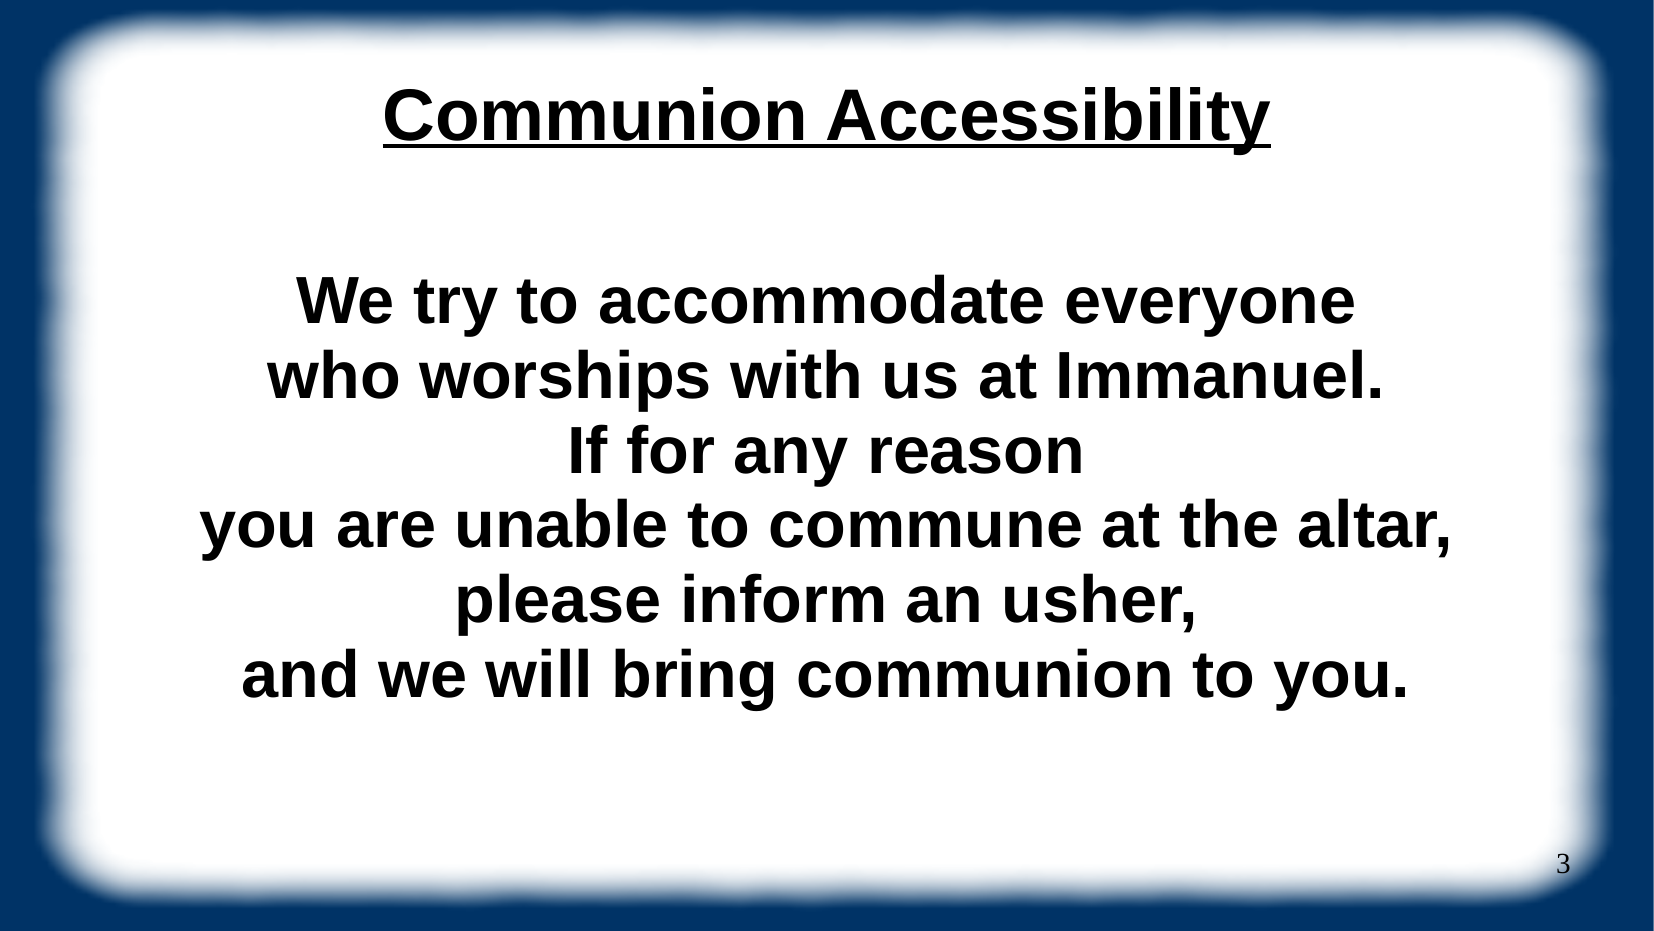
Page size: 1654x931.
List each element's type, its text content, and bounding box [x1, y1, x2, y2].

subtitle We try to accommodate everyone who worships with us at Immanuel. If for any reason you are unable to commune at the altar, please inform an usher, and we will bring communion to you. [82, 217, 1571, 758]
title Communion Accessibility [82, 37, 1571, 193]
picture [0, 0, 1654, 931]
